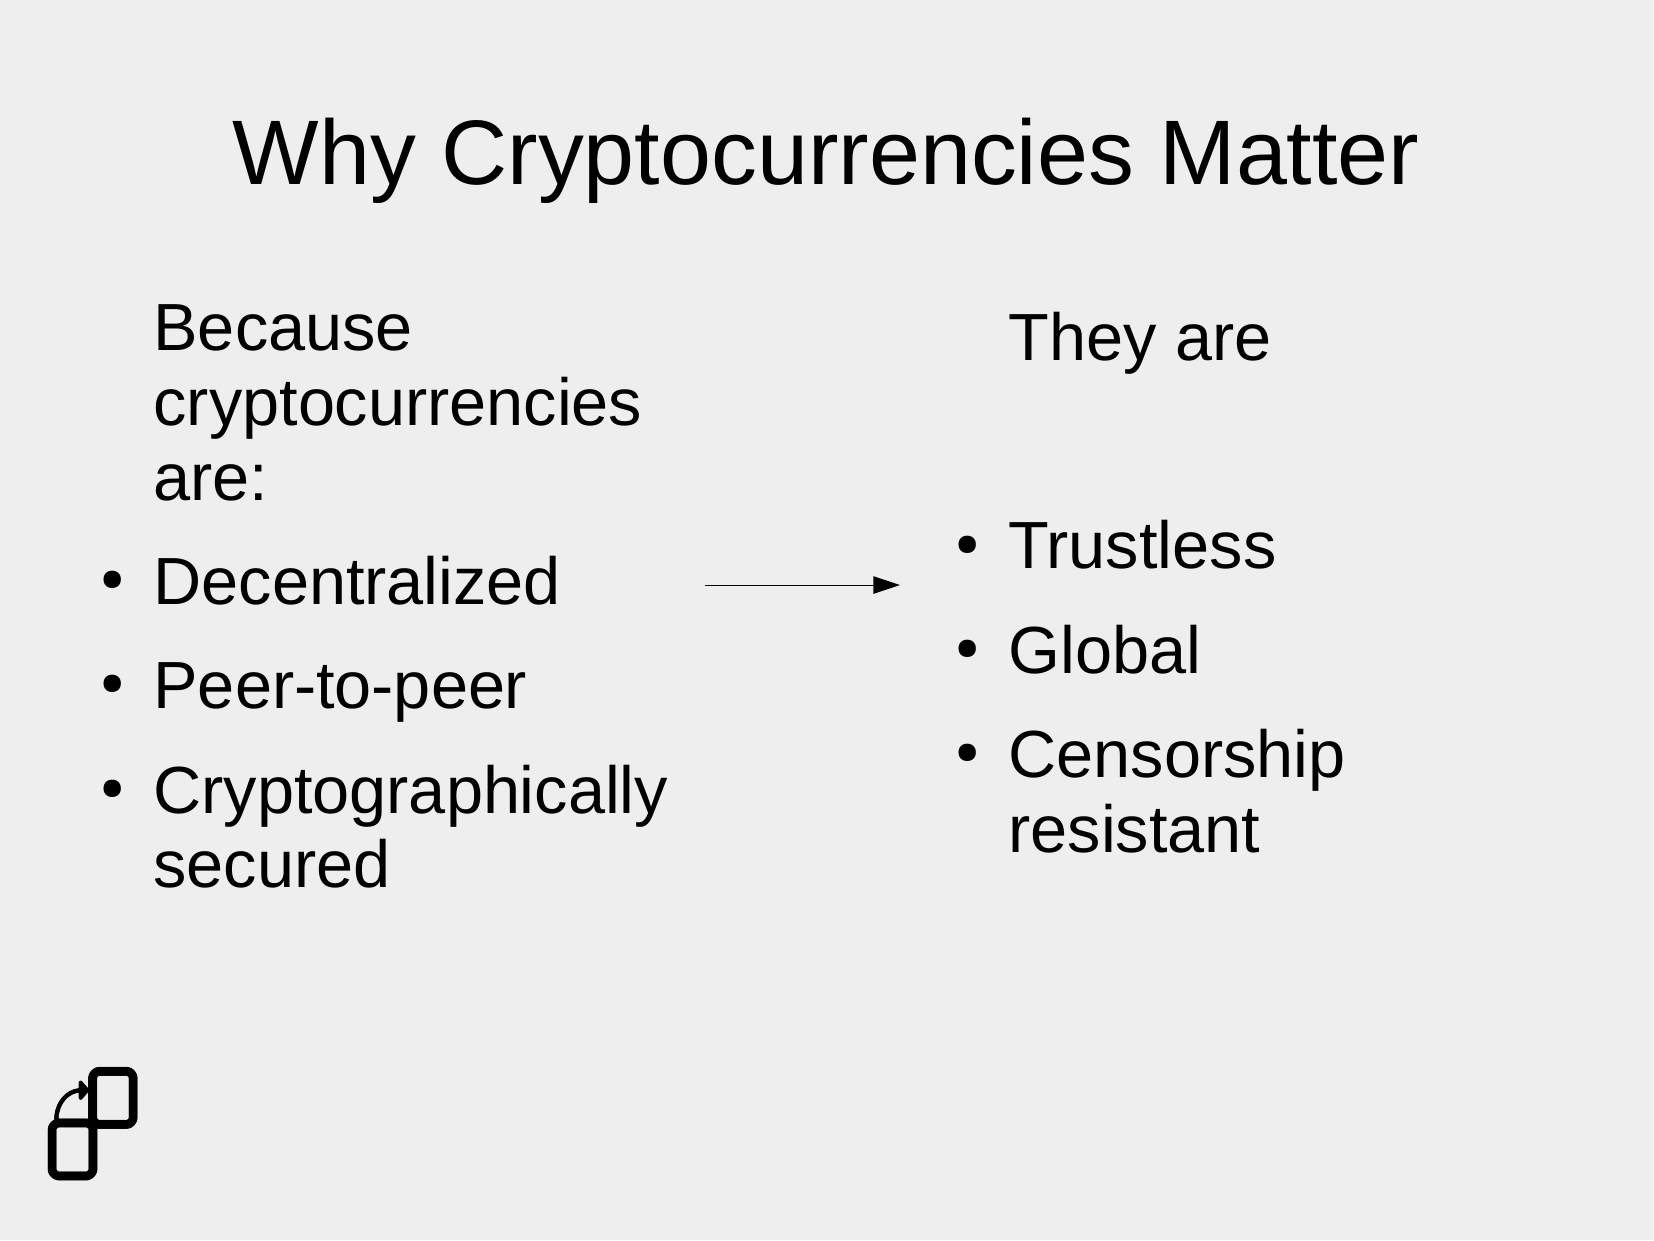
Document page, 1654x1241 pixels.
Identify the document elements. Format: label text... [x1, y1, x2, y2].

list [892, 290, 1516, 1036]
list They are Trustless Global Censorship resistant [937, 300, 1561, 1045]
list Because cryptocurrencies are: Decentralized Peer-to-peer Cryptographically secured [82, 290, 706, 1036]
picture [30, 1062, 153, 1186]
title Why Cryptocurrencies Matter [82, 49, 1571, 257]
